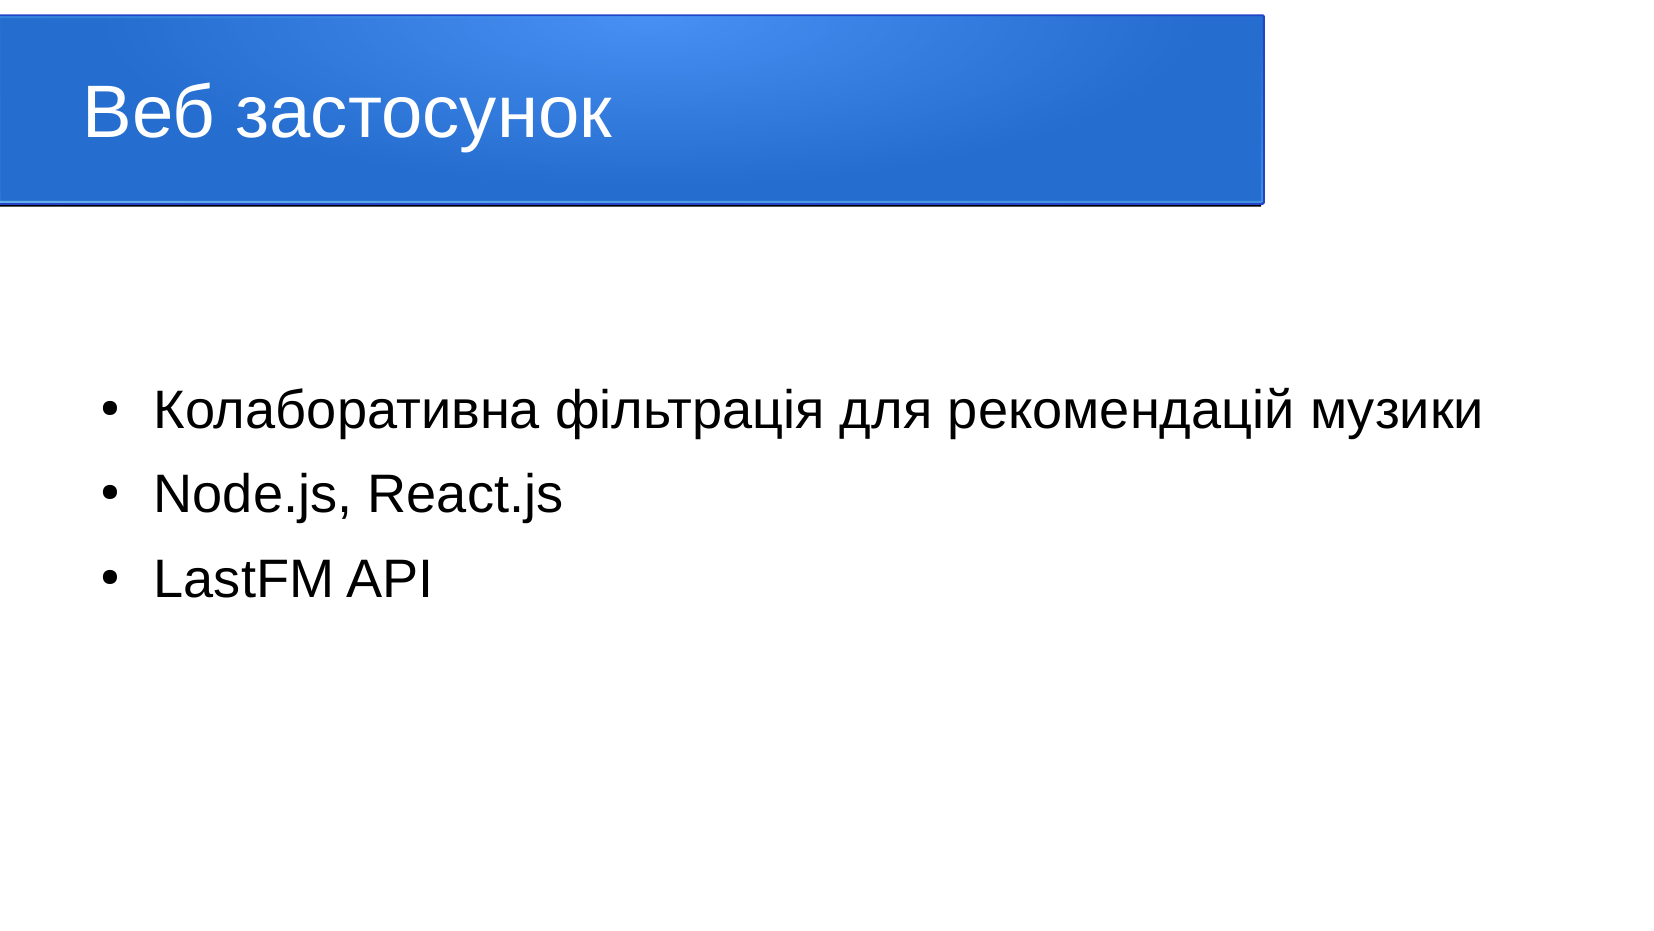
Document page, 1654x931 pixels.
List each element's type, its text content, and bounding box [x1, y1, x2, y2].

list Колаборативна фільтрація для рекомендацій музики Node.js, React.js LastFM API [82, 224, 1571, 764]
title Веб застосунок [82, 35, 1235, 189]
